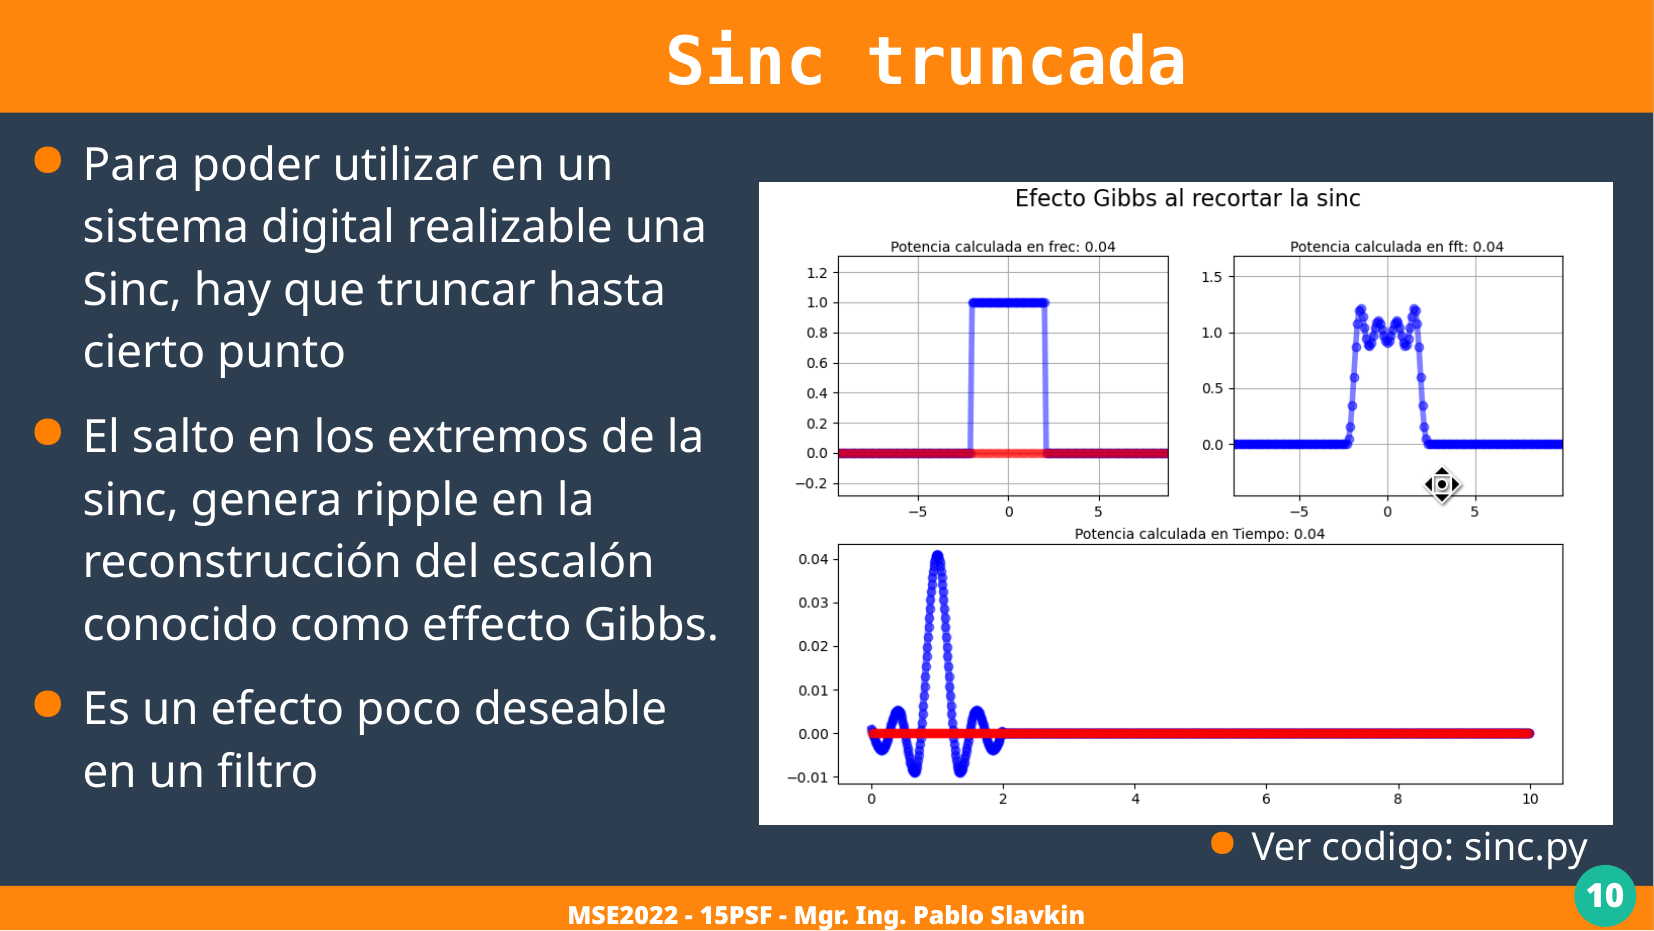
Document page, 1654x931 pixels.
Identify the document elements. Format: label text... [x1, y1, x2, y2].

list Para poder utilizar en un sistema digital realizable una Sinc, hay que truncar hasta cierto punto El salto en los extremos de la sinc, genera ripple en la reconstrucción del escalón conocido como effecto Gibbs. Es un efecto poco deseable en un filtro [11, 131, 733, 826]
title Sinc truncada [665, 22, 1266, 119]
list Ver codigo: sinc.py [1192, 819, 1635, 873]
picture [759, 182, 1613, 826]
